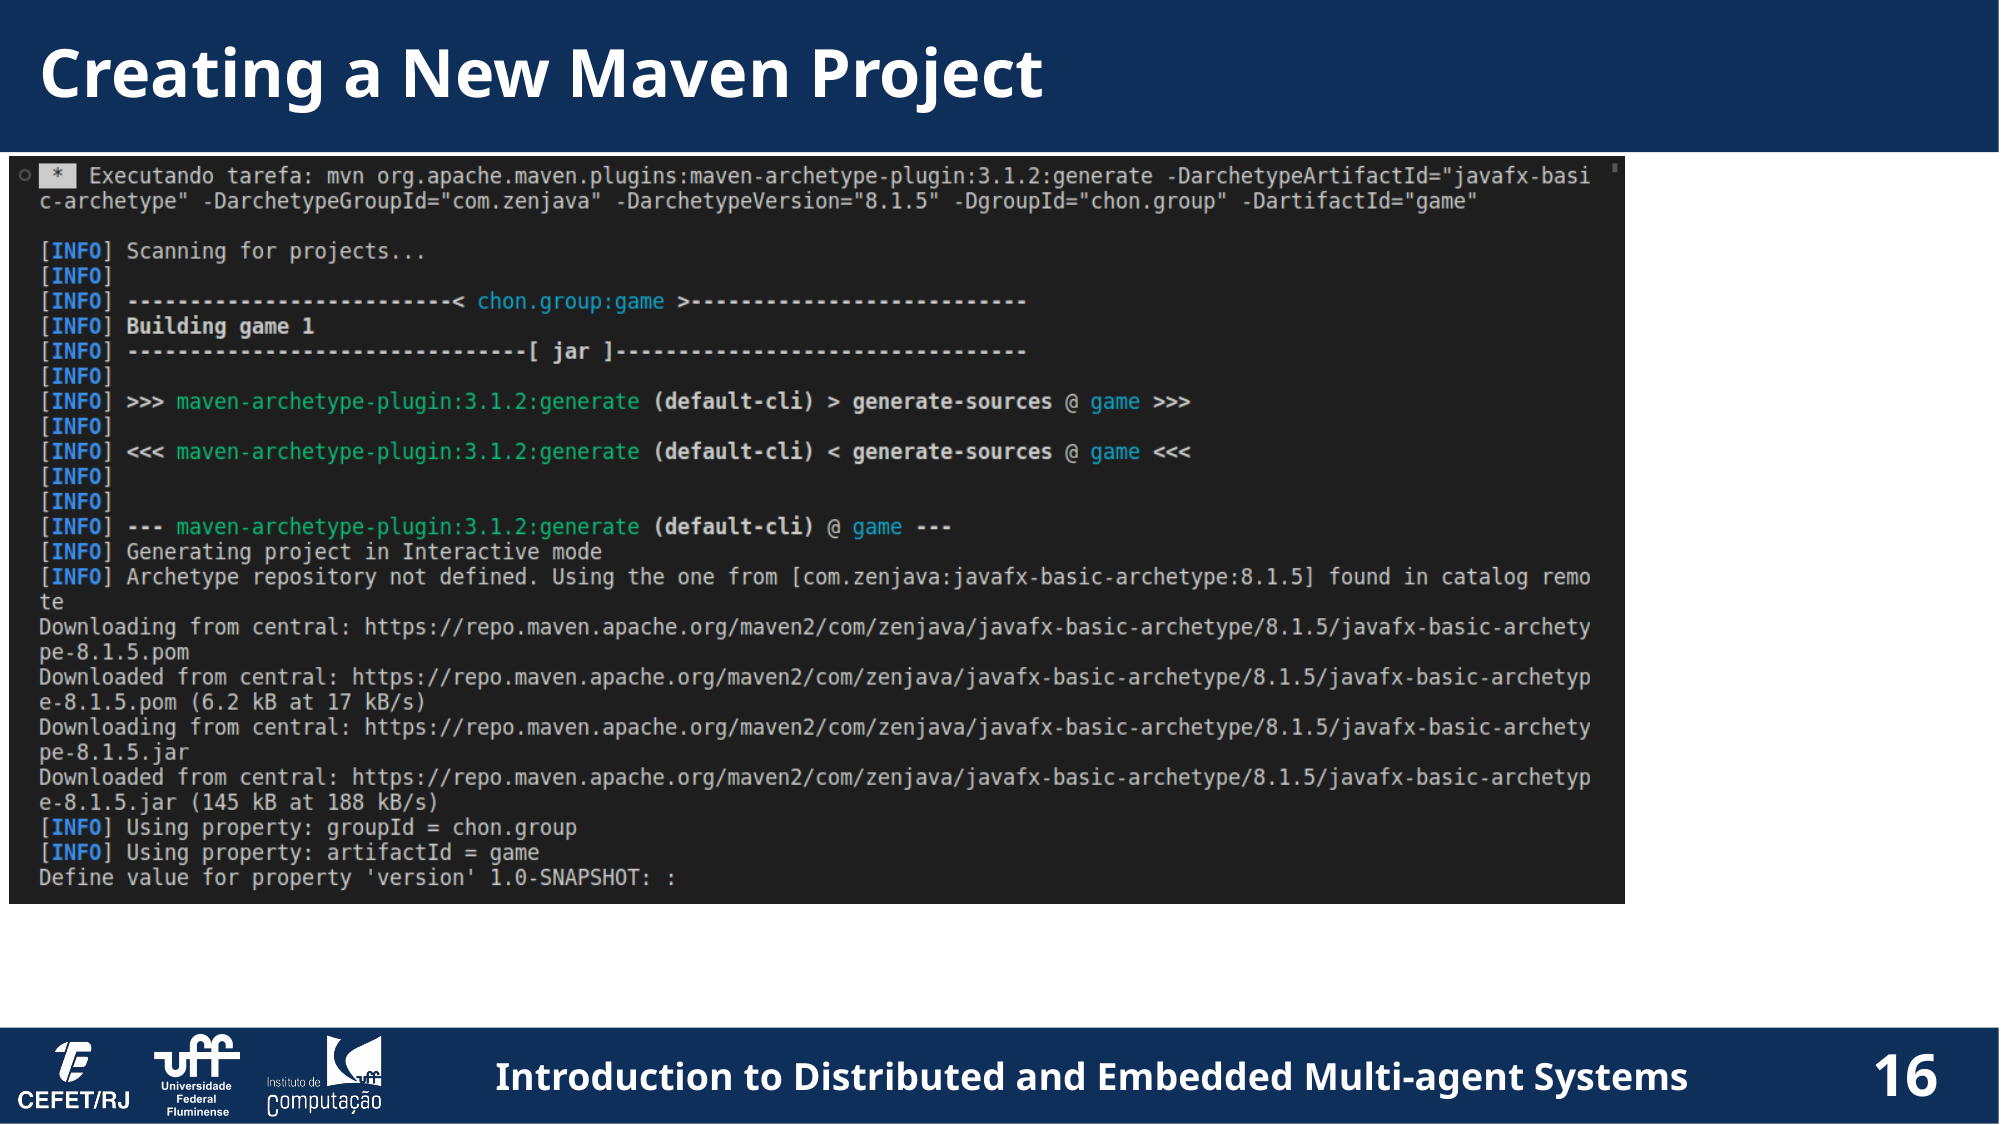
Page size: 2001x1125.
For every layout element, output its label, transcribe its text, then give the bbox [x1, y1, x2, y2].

picture [265, 1033, 383, 1117]
picture [18, 1021, 129, 1125]
picture [9, 156, 1625, 904]
text_box Creating a New Maven Project [25, 23, 1999, 119]
picture [153, 1033, 241, 1121]
